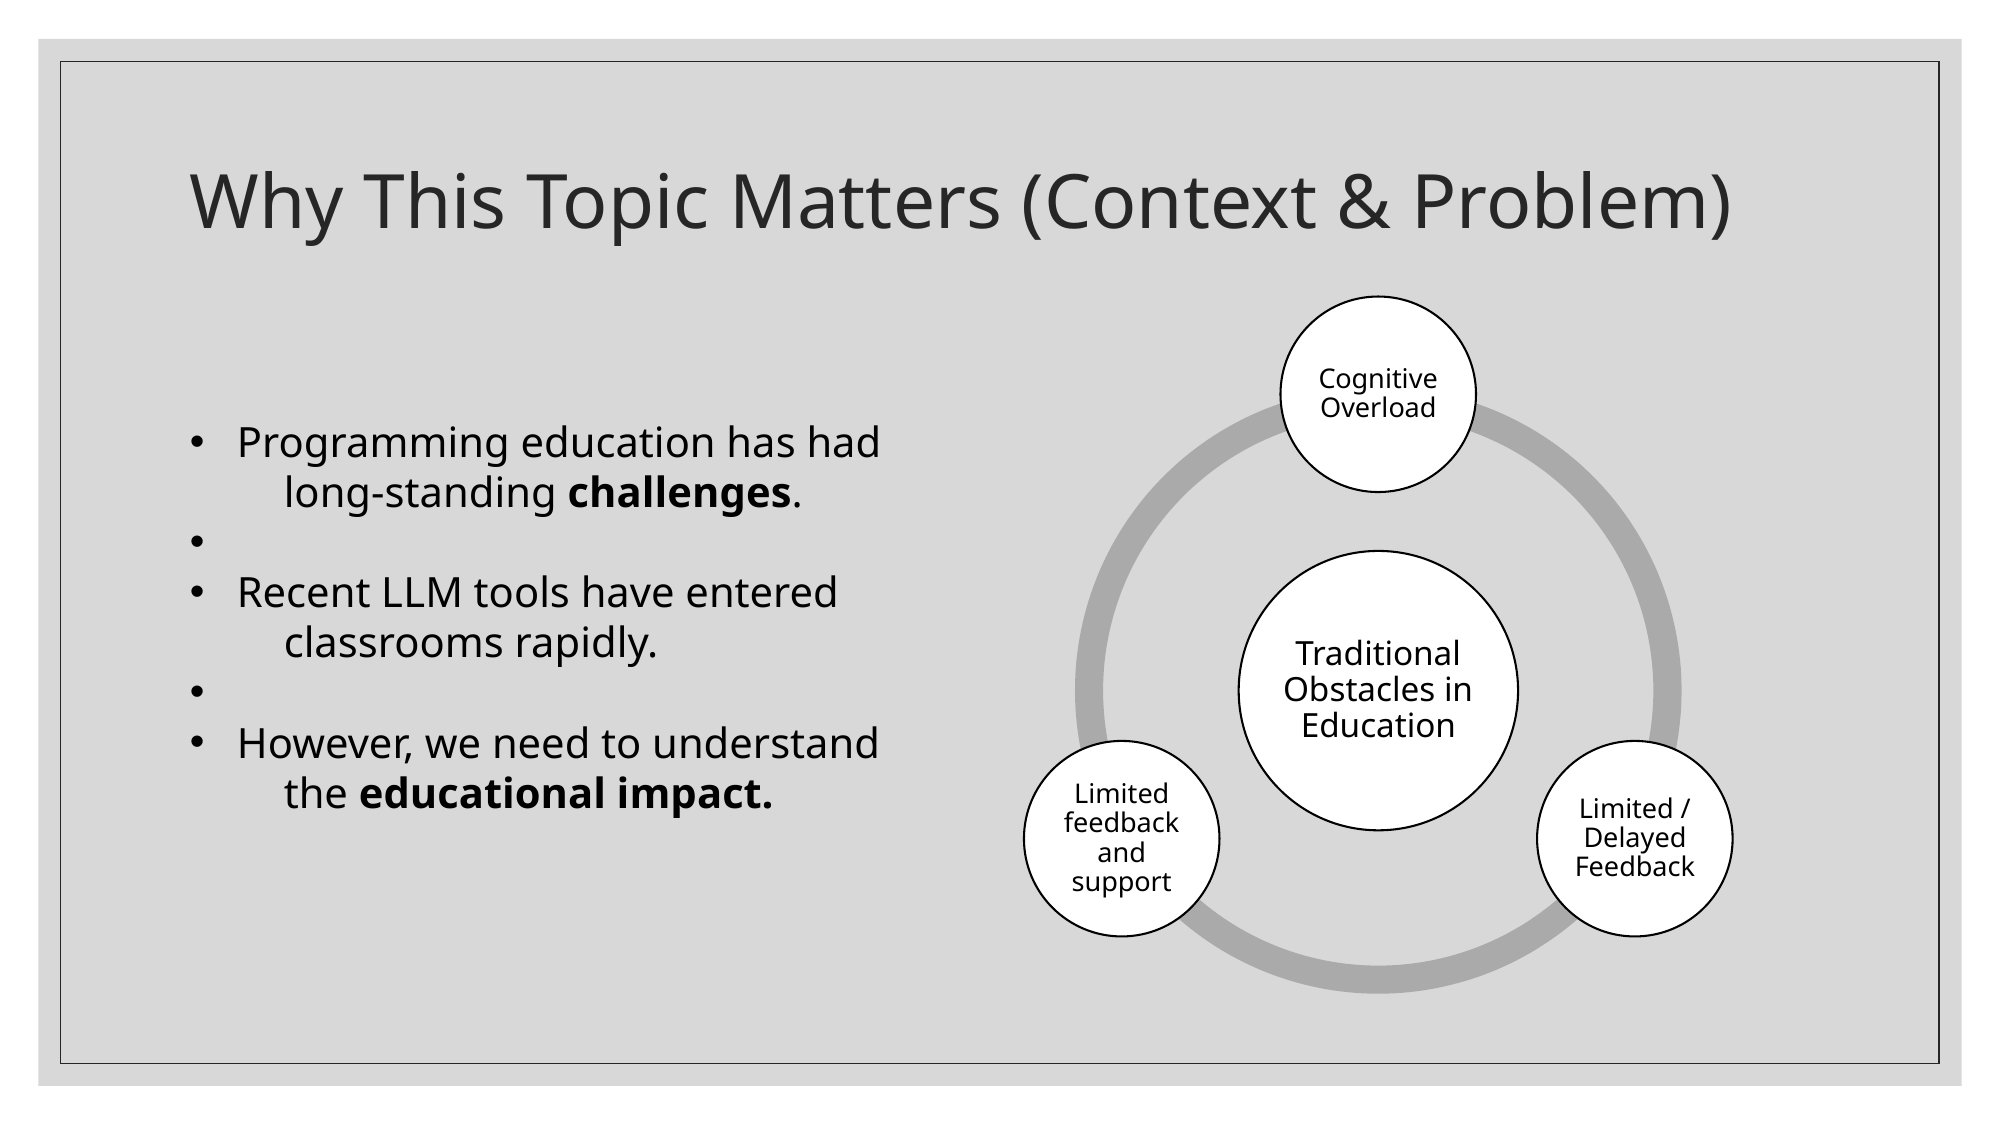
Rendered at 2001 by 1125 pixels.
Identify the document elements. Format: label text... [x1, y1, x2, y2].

text_box Programming education has had long-standing challenges. Recent LLM tools have entered classrooms rapidly. However, we need to understand the educational impact. [174, 408, 950, 828]
text_box Cognitive Overload [1280, 296, 1477, 493]
text_box Traditional Obstacles in Education [1238, 550, 1519, 831]
text_box [1178, 899, 1578, 994]
text_box [1074, 403, 1287, 749]
text_box [1469, 403, 1682, 749]
title Why This Topic Matters (Context & Problem) [174, 92, 1825, 318]
text_box Limited / Delayed Feedback [1537, 740, 1733, 937]
text_box Limited feedback and support [1023, 740, 1220, 937]
